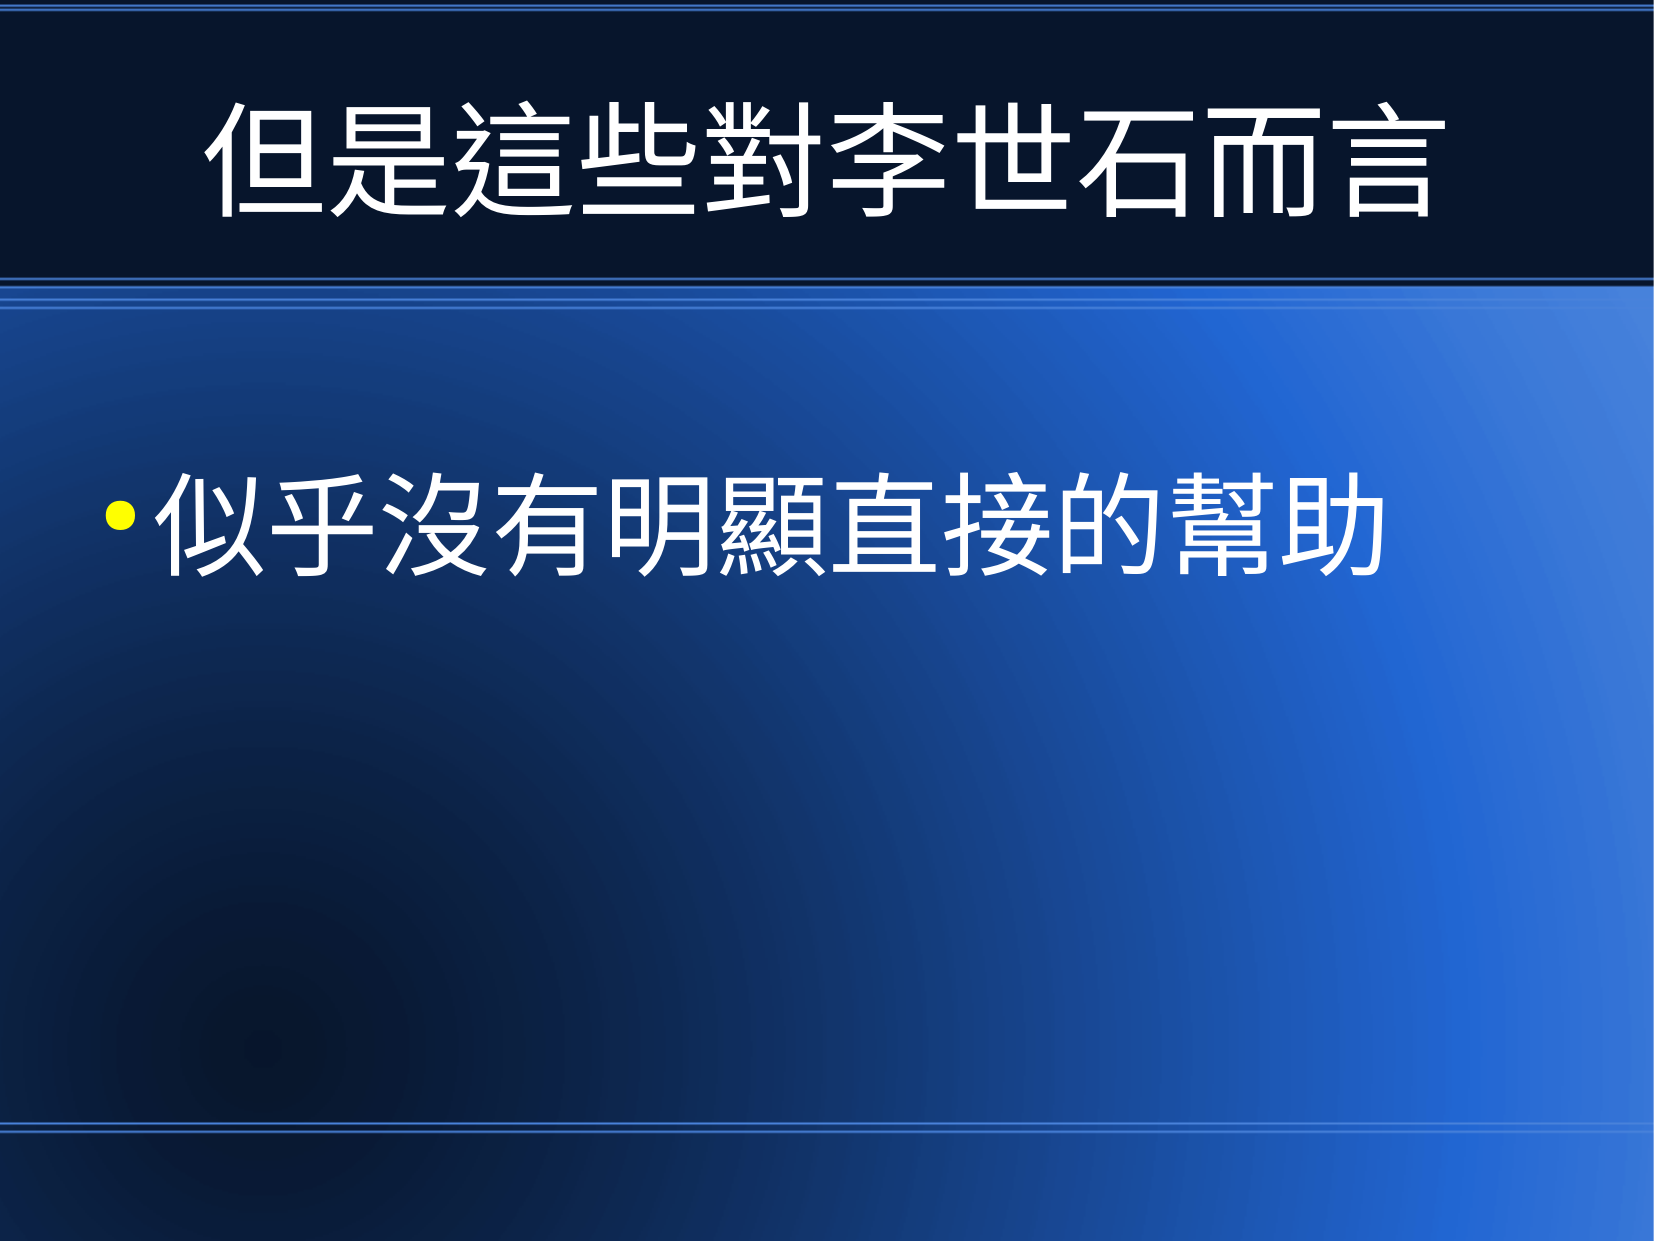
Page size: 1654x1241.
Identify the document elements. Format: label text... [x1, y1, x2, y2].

title 但是這些對李世石而言 [82, 49, 1571, 257]
list 似乎沒有明顯直接的幫助 [82, 355, 1571, 1241]
picture [0, 0, 1654, 1241]
